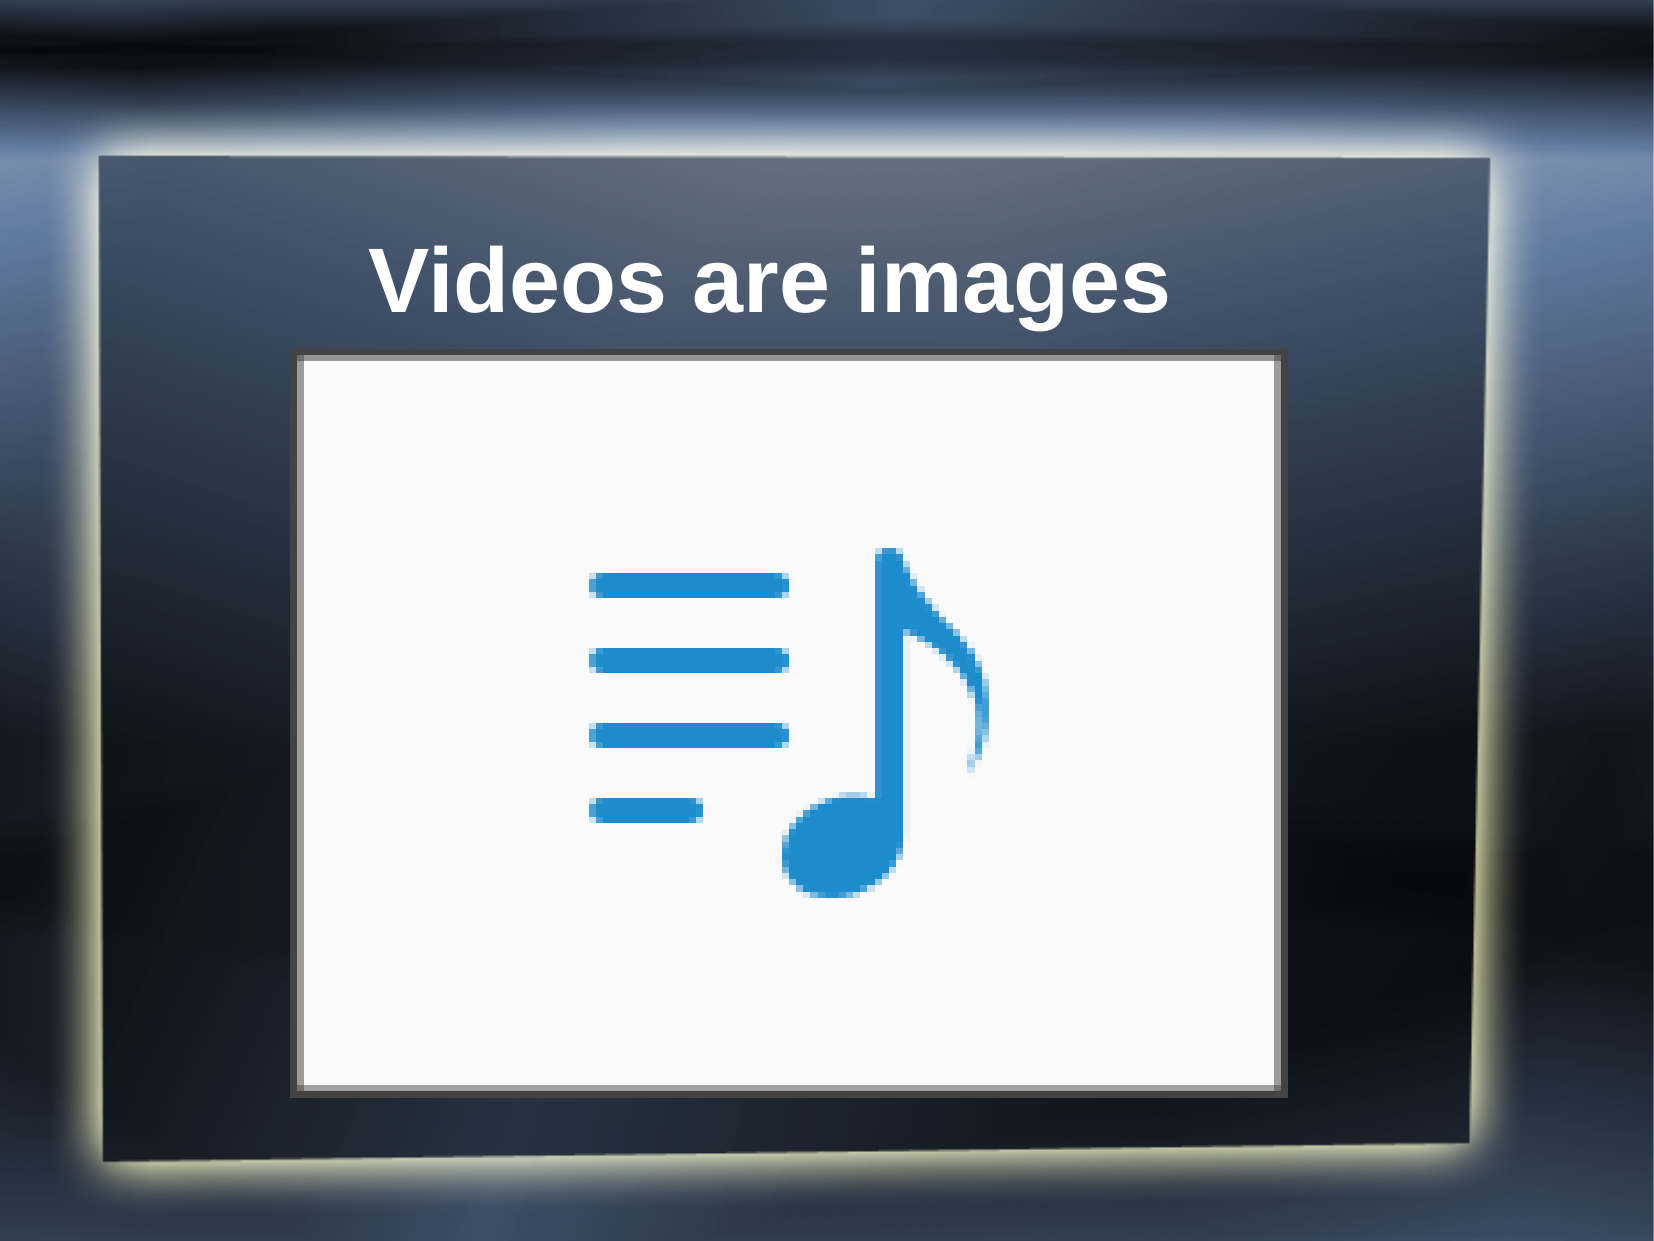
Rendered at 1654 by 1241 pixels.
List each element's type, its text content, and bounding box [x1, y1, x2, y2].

title Videos are images [124, 177, 1418, 384]
picture [0, 0, 1654, 1241]
text_box [289, 348, 1290, 1099]
